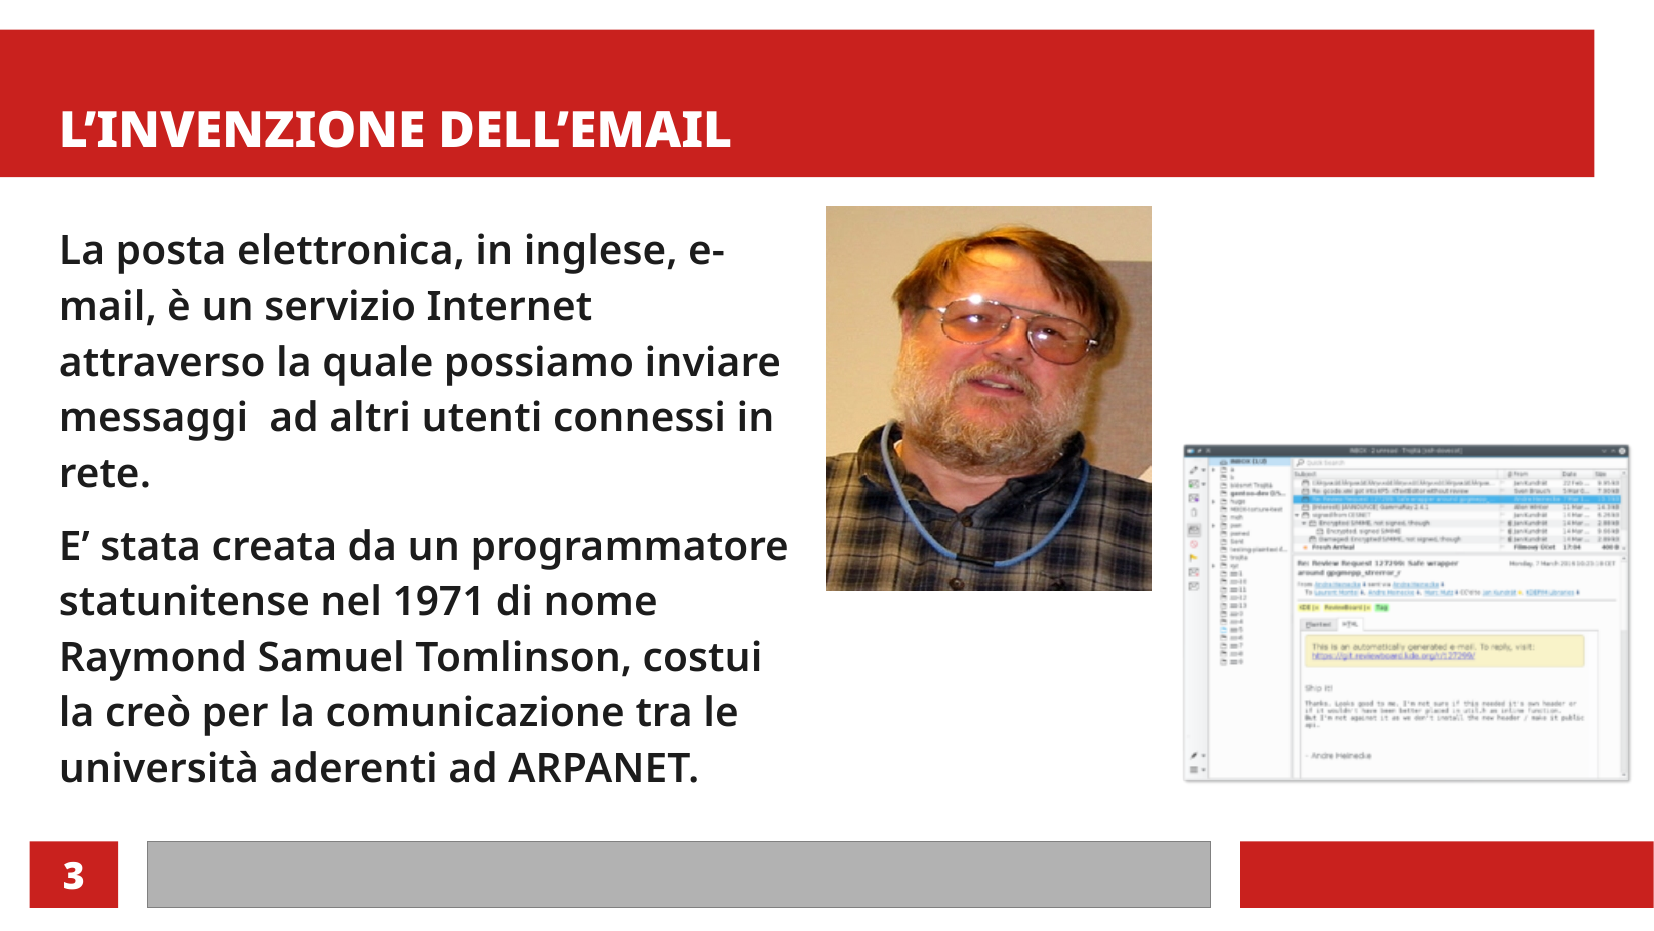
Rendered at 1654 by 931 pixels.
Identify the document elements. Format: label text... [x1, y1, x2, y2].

picture [1181, 442, 1635, 787]
list La posta elettronica, in inglese, e-mail, è un servizio Internet attraverso la quale possiamo inviare messaggi ad altri utenti connessi in rete. E’ stata creata da un programmatore statunitense nel 1971 di nome Raymond Samuel Tomlinson, costui la creò per la comunicazione tra le università aderenti ad ARPANET. [59, 221, 794, 798]
title L’INVENZIONE DELL’EMAIL [59, 44, 1595, 163]
picture [826, 206, 1152, 591]
